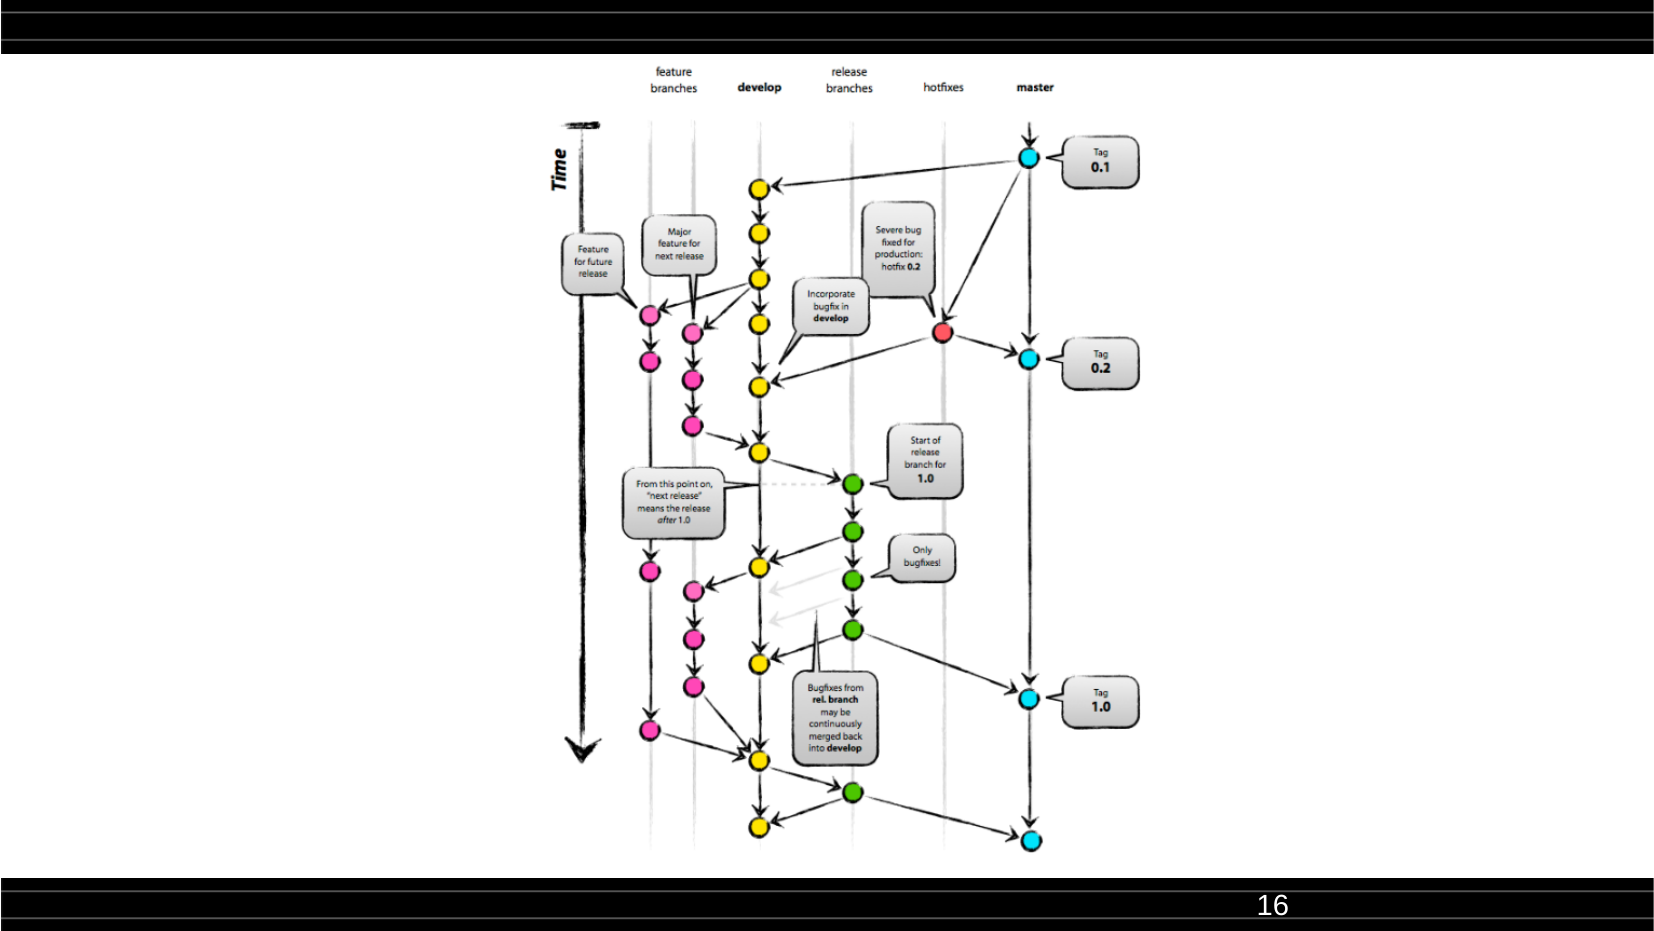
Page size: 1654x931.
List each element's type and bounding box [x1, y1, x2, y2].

picture [531, 60, 1155, 867]
